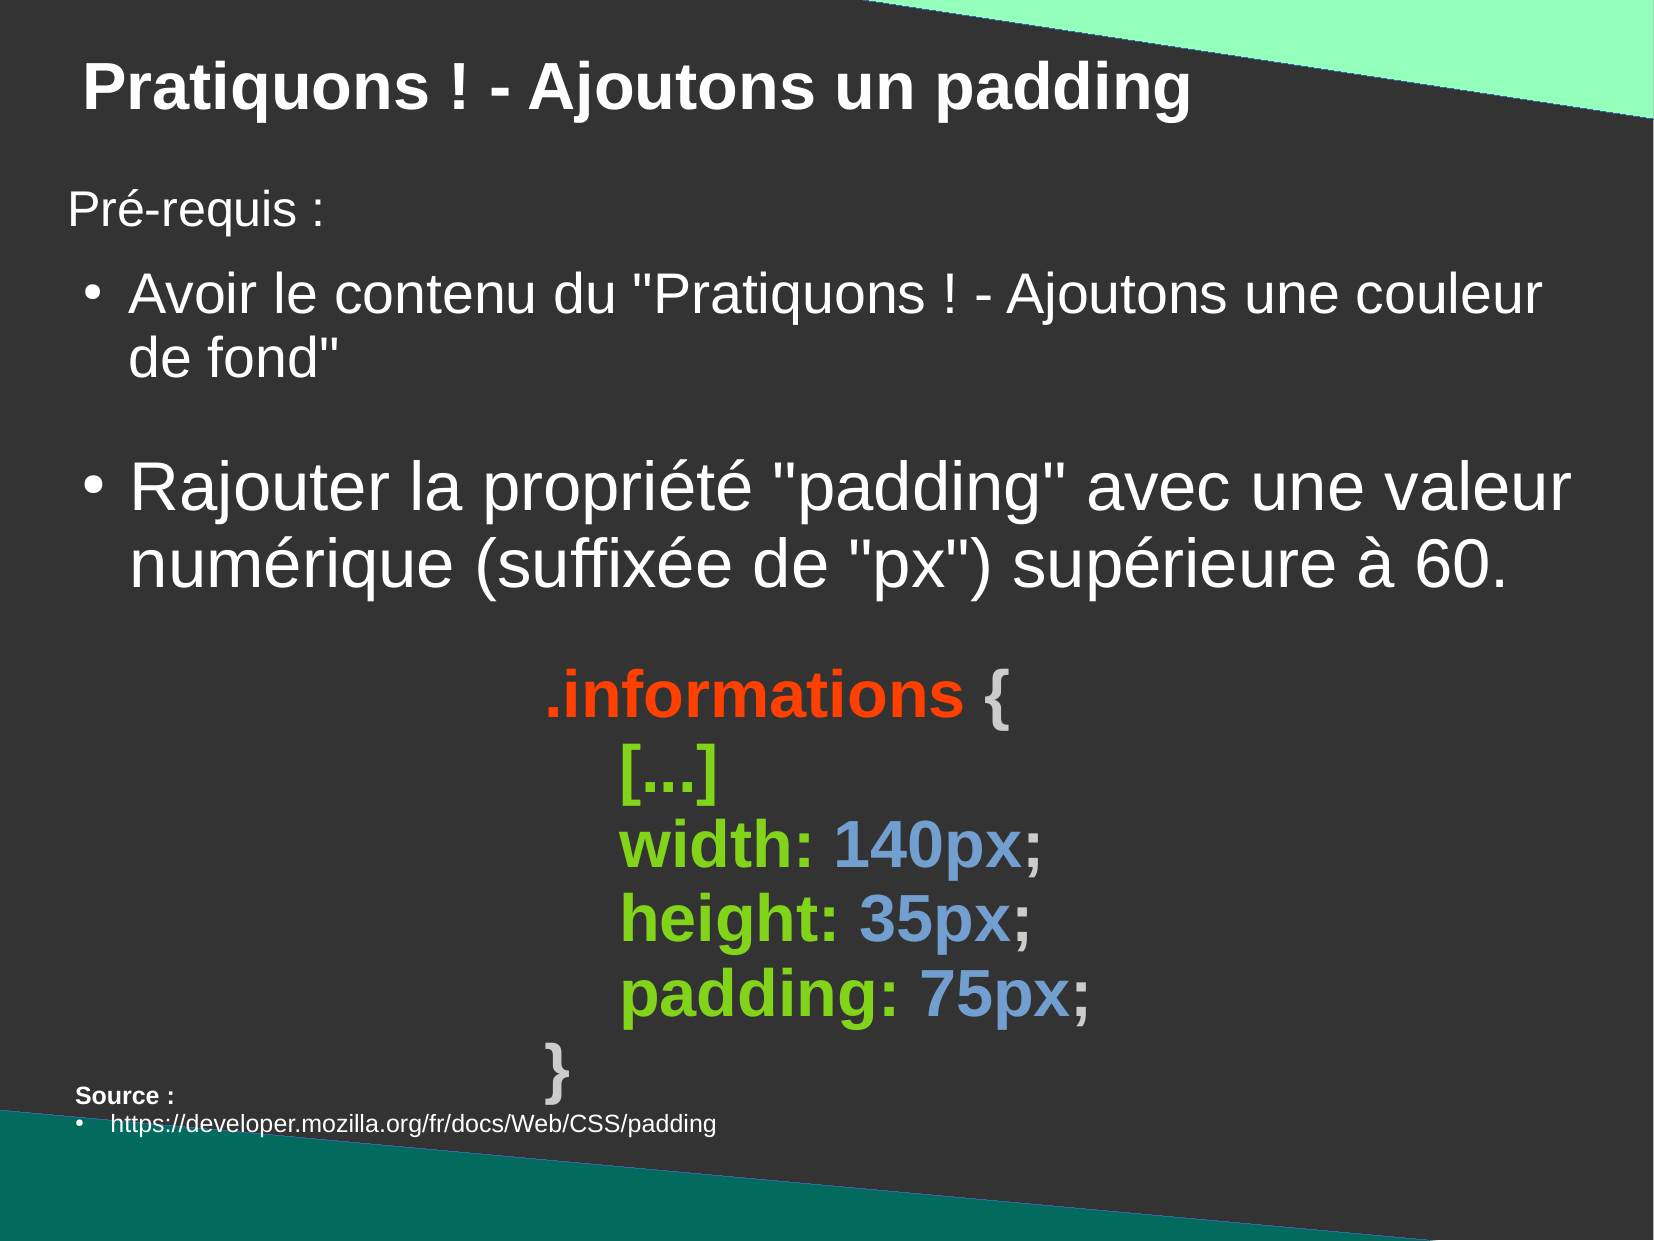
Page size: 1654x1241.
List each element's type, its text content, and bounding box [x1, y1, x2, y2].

list Pré-requis : Avoir le contenu du "Pratiquons ! - Ajoutons une couleur de fond" [67, 180, 1607, 390]
text_box .informations { [...] width: 140px; height: 35px; padding: 75px; } [529, 649, 1125, 1074]
list Rajouter la propriété "padding" avec une valeur numérique (suffixée de "px") supérieure à 60. [64, 447, 1589, 626]
title Pratiquons ! - Ajoutons un padding [82, 49, 1571, 152]
text_box [863, 0, 1654, 120]
text_box Source : https://developer.mozilla.org/fr/docs/Web/CSS/padding [60, 1074, 1546, 1217]
